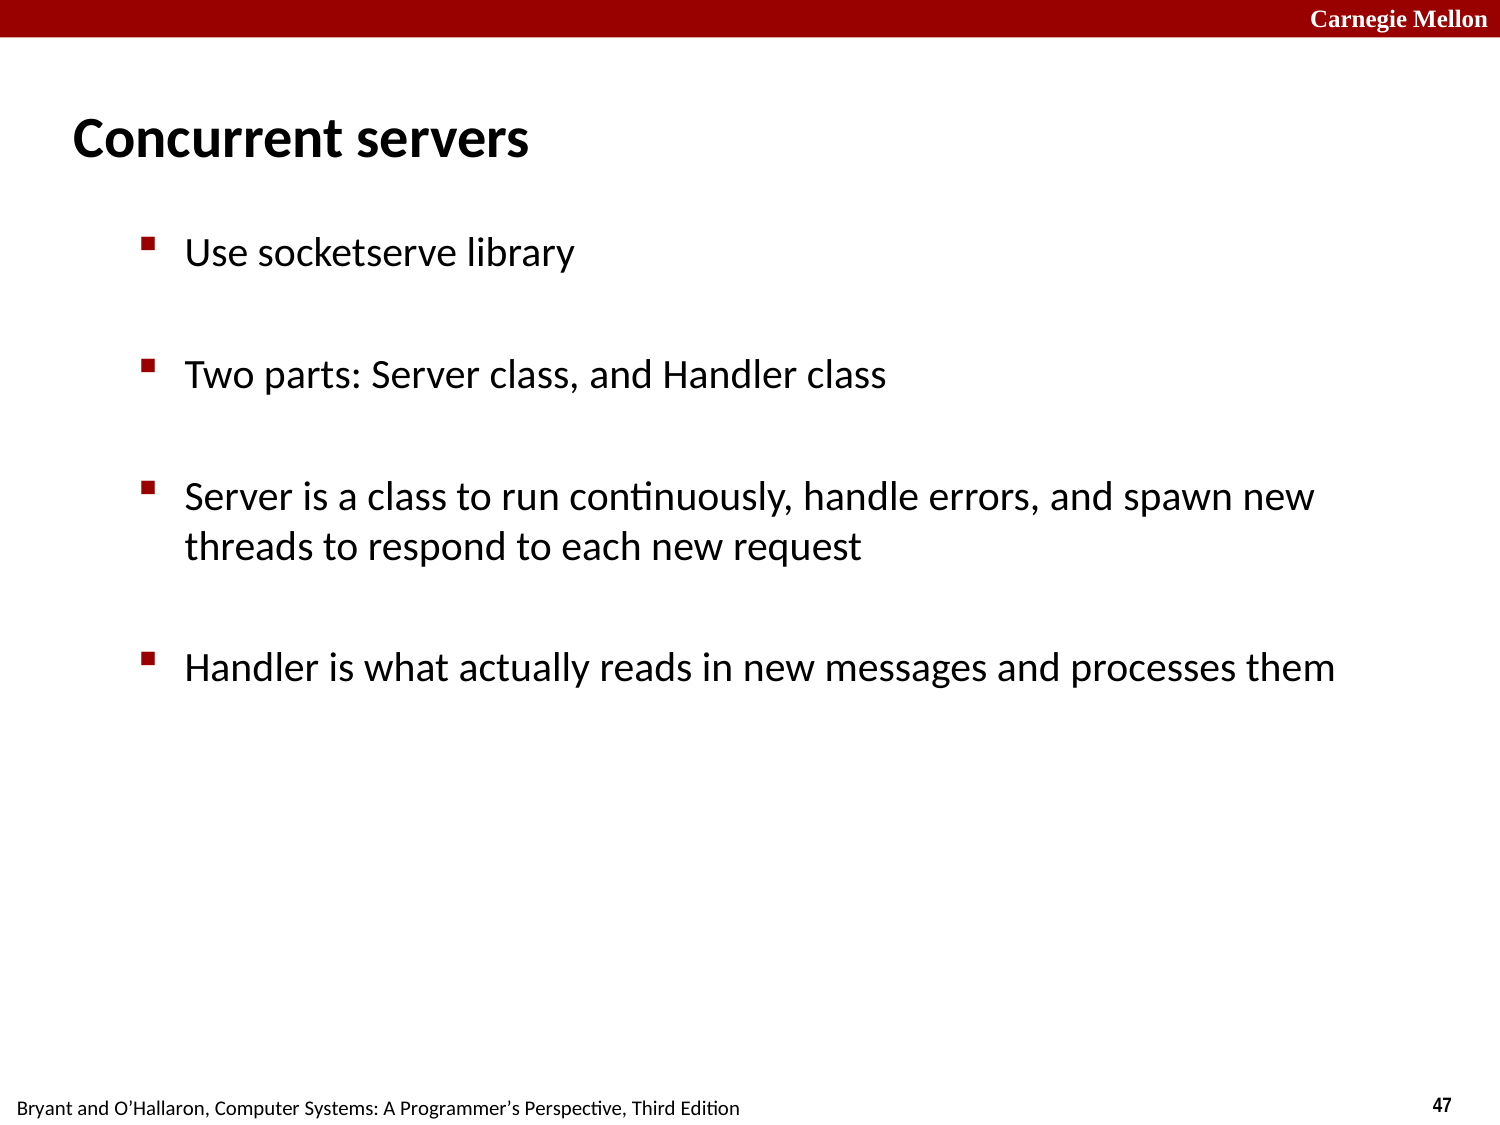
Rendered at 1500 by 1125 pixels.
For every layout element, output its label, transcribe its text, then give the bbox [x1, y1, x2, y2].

title Concurrent servers [58, 71, 1304, 197]
list Use socketserve library Two parts: Server class, and Handler class Server is a class to run continuously, handle errors, and spawn new threads to respond to each new request Handler is what actually reads in new messages and processes them [47, 217, 1411, 550]
